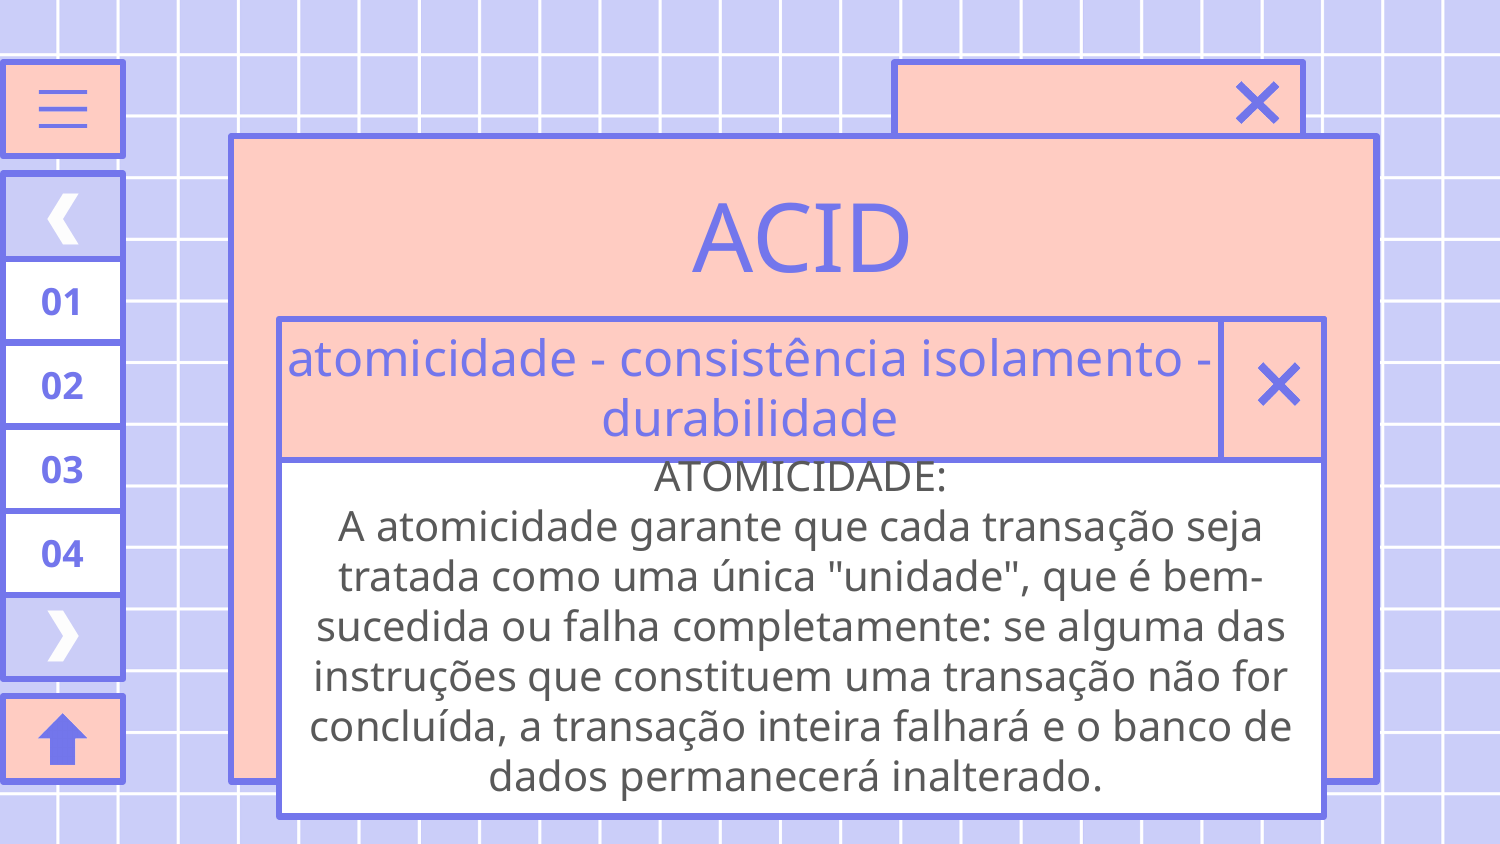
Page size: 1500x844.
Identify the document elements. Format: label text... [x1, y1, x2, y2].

text_box [799, 521, 811, 533]
picture [38, 90, 88, 128]
title ACID [421, 172, 1187, 298]
text_box [725, 521, 737, 533]
text_box 01 [20, 281, 104, 319]
text_box 03 [20, 449, 104, 487]
text_box [460, 521, 471, 533]
text_box [446, 521, 457, 533]
text_box [851, 521, 863, 528]
text_box [1212, 521, 1224, 528]
text_box [635, 521, 647, 533]
text_box [420, 521, 433, 533]
text_box [526, 521, 538, 533]
text_box [601, 521, 613, 528]
text_box [1156, 521, 1169, 533]
text_box 02 [20, 365, 104, 403]
picture [37, 713, 87, 765]
text_box [928, 521, 940, 533]
picture [38, 610, 88, 662]
picture [0, 0, 1500, 844]
picture [38, 193, 88, 245]
text_box [347, 516, 356, 528]
title atomicidade - consistência isolamento - durabilidade [280, 324, 1220, 450]
text_box [575, 521, 587, 533]
subtitle ATOMICIDADE: A atomicidade garante que cada transação seja tratada como uma única "unidade", que é bem-sucedida ou falha completamente: se alguma das instruções que constituem uma transação não for concluída, a transação inteira falhará e o banco de dados permanecerá inalterado. [278, 533, 1325, 817]
text_box 04 [20, 533, 104, 572]
text_box [765, 521, 777, 528]
text_box [278, 318, 1325, 533]
text_box [1044, 521, 1056, 533]
